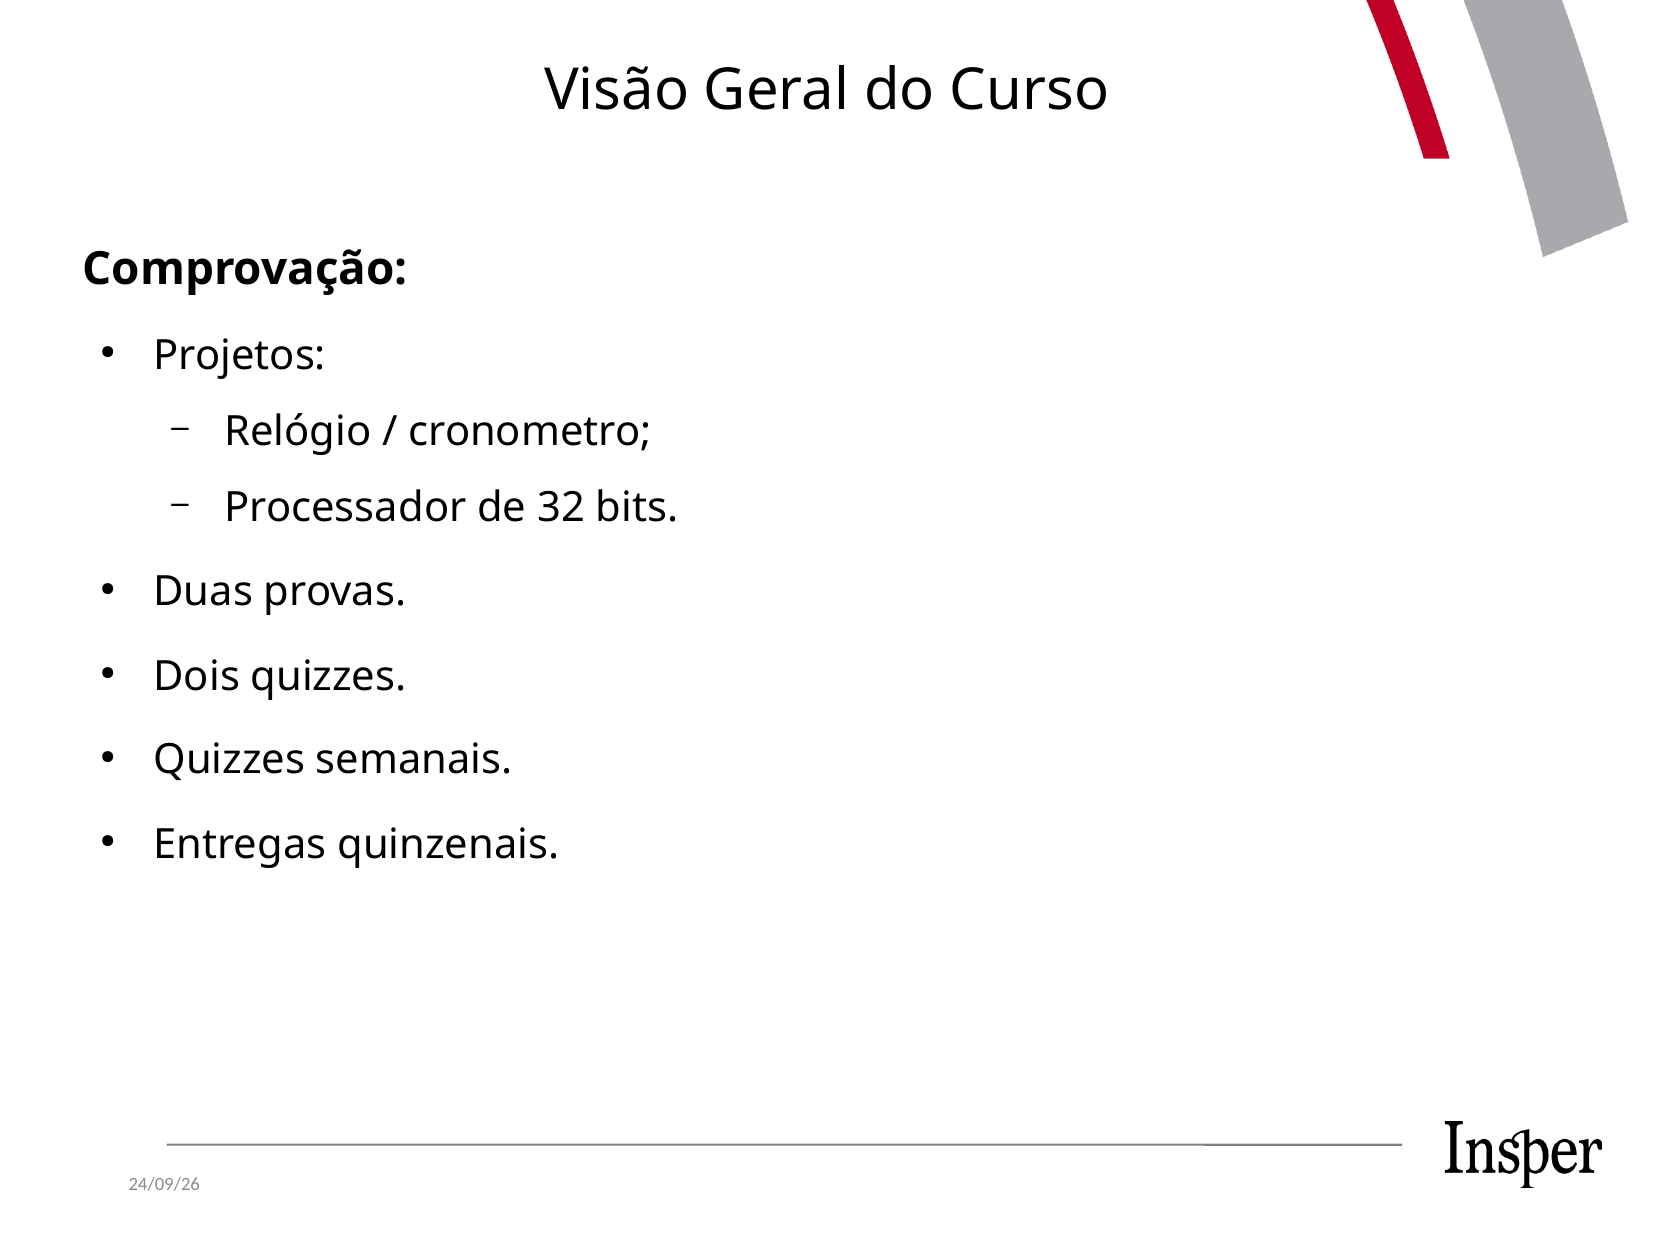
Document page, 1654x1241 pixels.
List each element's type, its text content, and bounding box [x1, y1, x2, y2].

list Visão Geral do Curso Comprovação: Projetos: Relógio / cronometro; Processador de 32 bits. Duas provas. Dois quizzes. Quizzes semanais. Entregas quinzenais. [82, 59, 1571, 1241]
